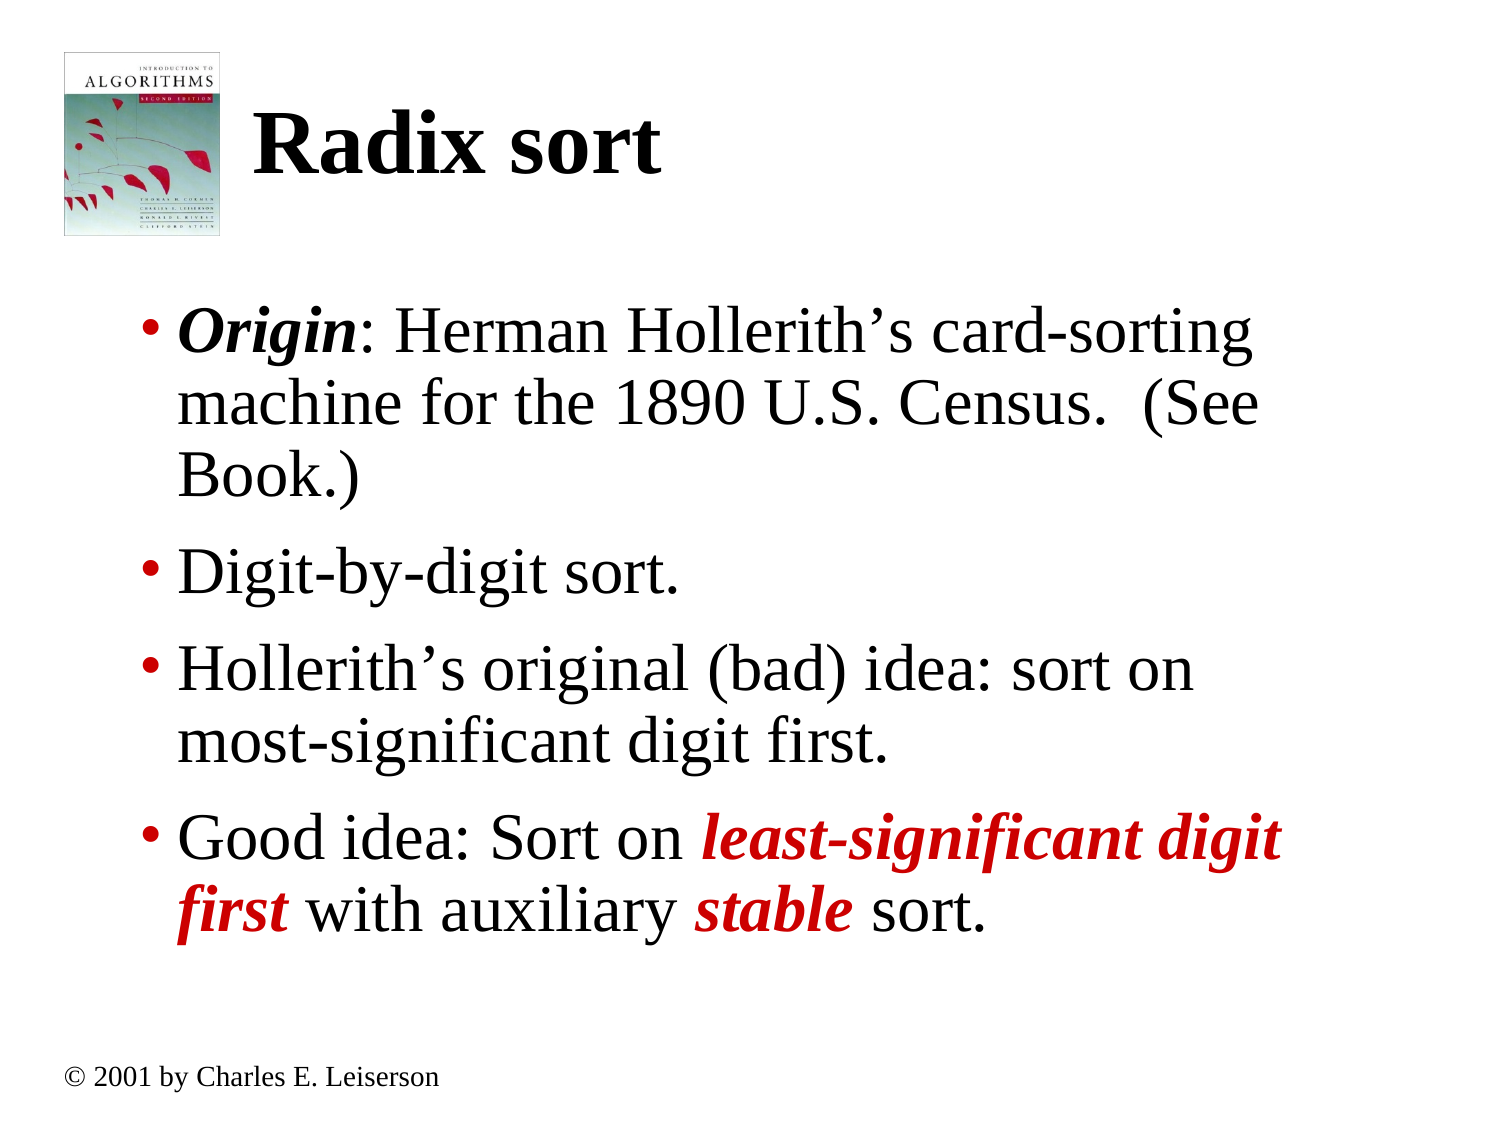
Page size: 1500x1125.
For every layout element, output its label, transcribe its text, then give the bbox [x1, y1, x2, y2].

title Radix sort [237, 49, 1475, 238]
text_box Origin: Herman Hollerith’s card-sorting machine for the 1890 U.S. Census. (See Book.) Digit-by-digit sort. Hollerith’s original (bad) idea: sort on most-significant digit first. Good idea: Sort on least-significant digit first with auxiliary stable sort. [124, 287, 1363, 954]
picture [64, 52, 220, 236]
